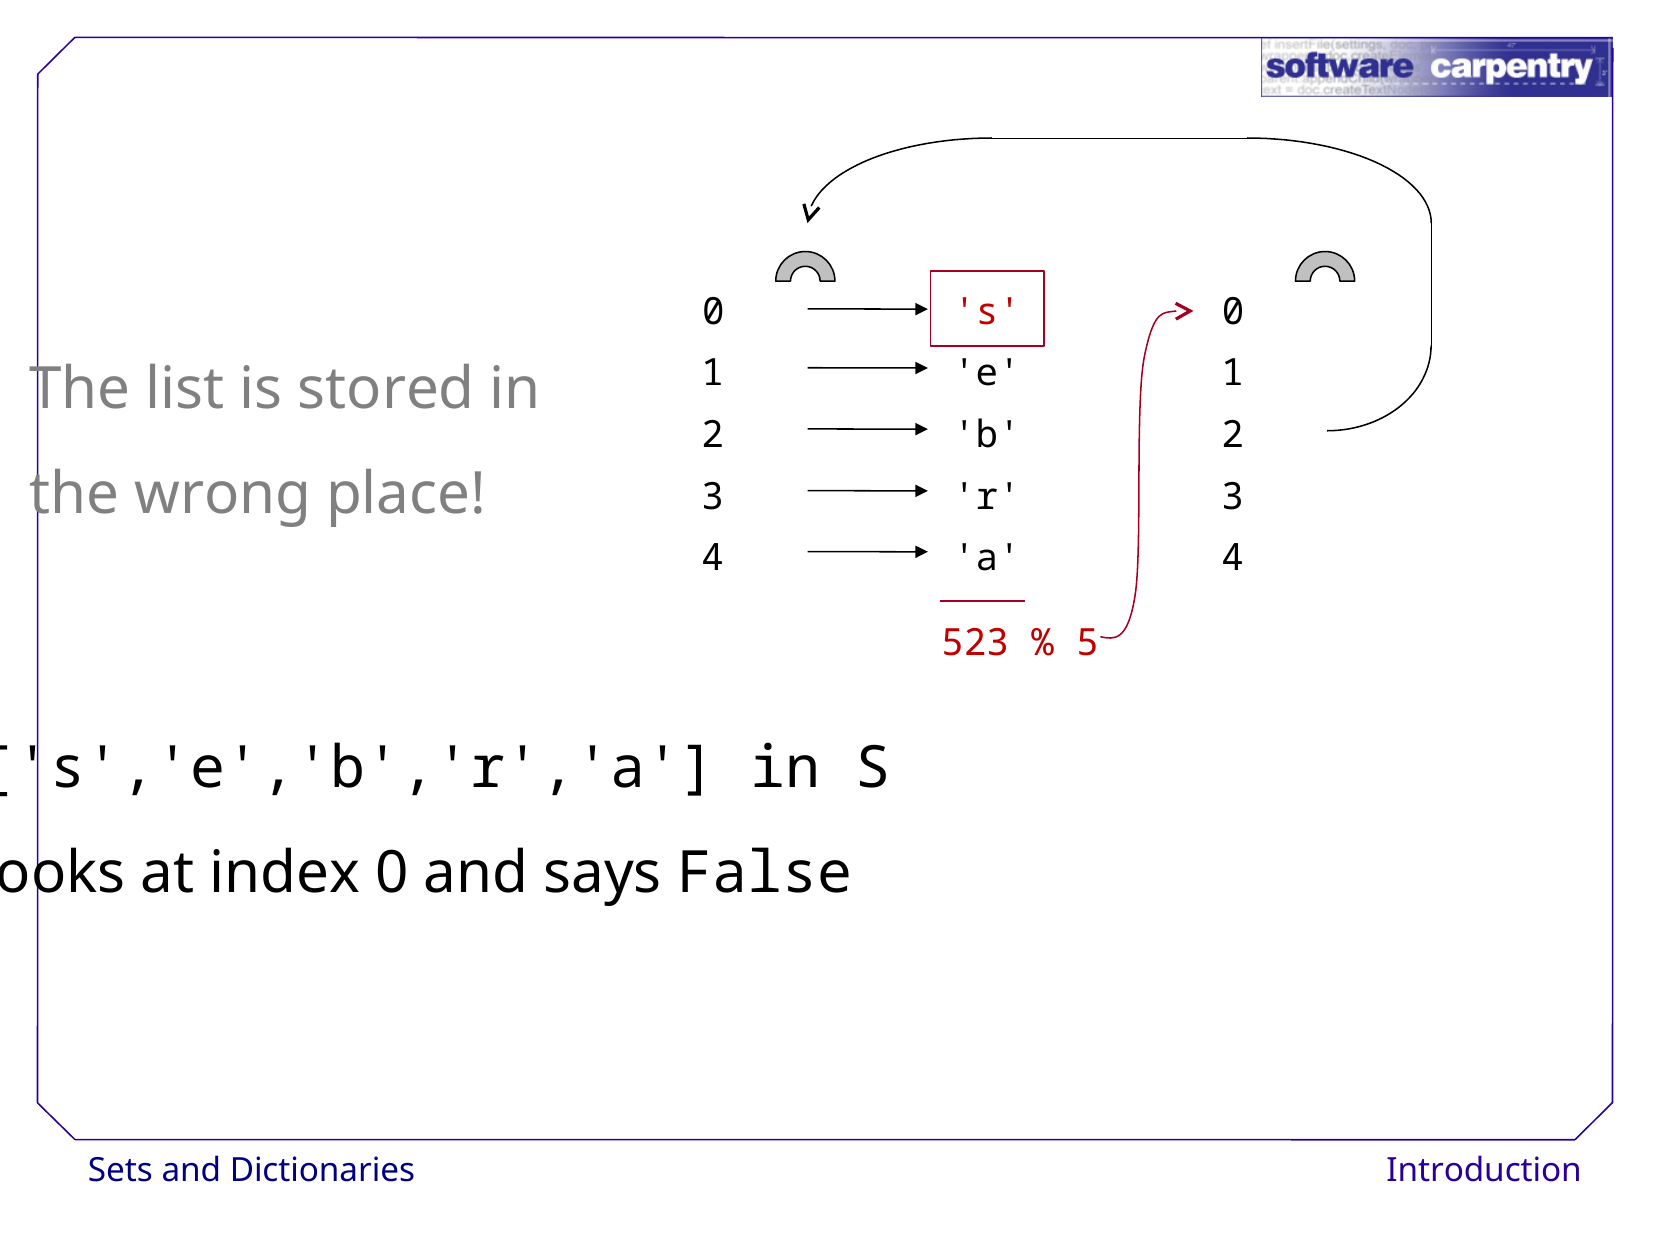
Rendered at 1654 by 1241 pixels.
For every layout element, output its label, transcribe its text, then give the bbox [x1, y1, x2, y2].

text_box 'a' [921, 516, 1053, 592]
text_box 2 [707, 423, 717, 440]
text_box [777, 251, 835, 282]
table_cell [1299, 341, 1356, 402]
text_box 3 [707, 485, 717, 506]
table_header [780, 281, 836, 341]
text_box 1 [1166, 332, 1299, 394]
text_box 1 [707, 362, 712, 383]
text_box 4 [1166, 517, 1299, 593]
table_cell [779, 523, 836, 583]
text_box 2 [1166, 394, 1299, 455]
table_cell [779, 341, 836, 402]
text_box 3 [1166, 455, 1299, 517]
text_box 'e' [921, 332, 1053, 393]
text_box 'r' [921, 469, 1053, 516]
table_cell [1299, 523, 1356, 583]
text_box 3 [707, 455, 779, 517]
text_box 0 [709, 304, 719, 321]
table_cell [779, 402, 836, 462]
table_header [1300, 281, 1356, 341]
text_box 's' [930, 271, 1044, 332]
text_box 'b' [921, 393, 1053, 469]
table_cell [1299, 402, 1356, 462]
text_box ['s','e','b','r','a'] in S looks at index 0 and says False [0, 686, 1056, 912]
text_box 2 [707, 394, 779, 455]
text_box 0 [1167, 271, 1300, 347]
text_box 0 [647, 271, 780, 347]
table_cell [1299, 462, 1356, 523]
text_box 0 [707, 300, 717, 315]
table_cell [779, 462, 836, 523]
text_box The list is stored in the wrong place! [14, 308, 707, 534]
text_box 1 [707, 332, 779, 394]
picture [1261, 39, 1613, 97]
text_box 4 [646, 517, 779, 593]
text_box 523 % 5 [921, 602, 1120, 678]
text_box [1297, 251, 1355, 282]
